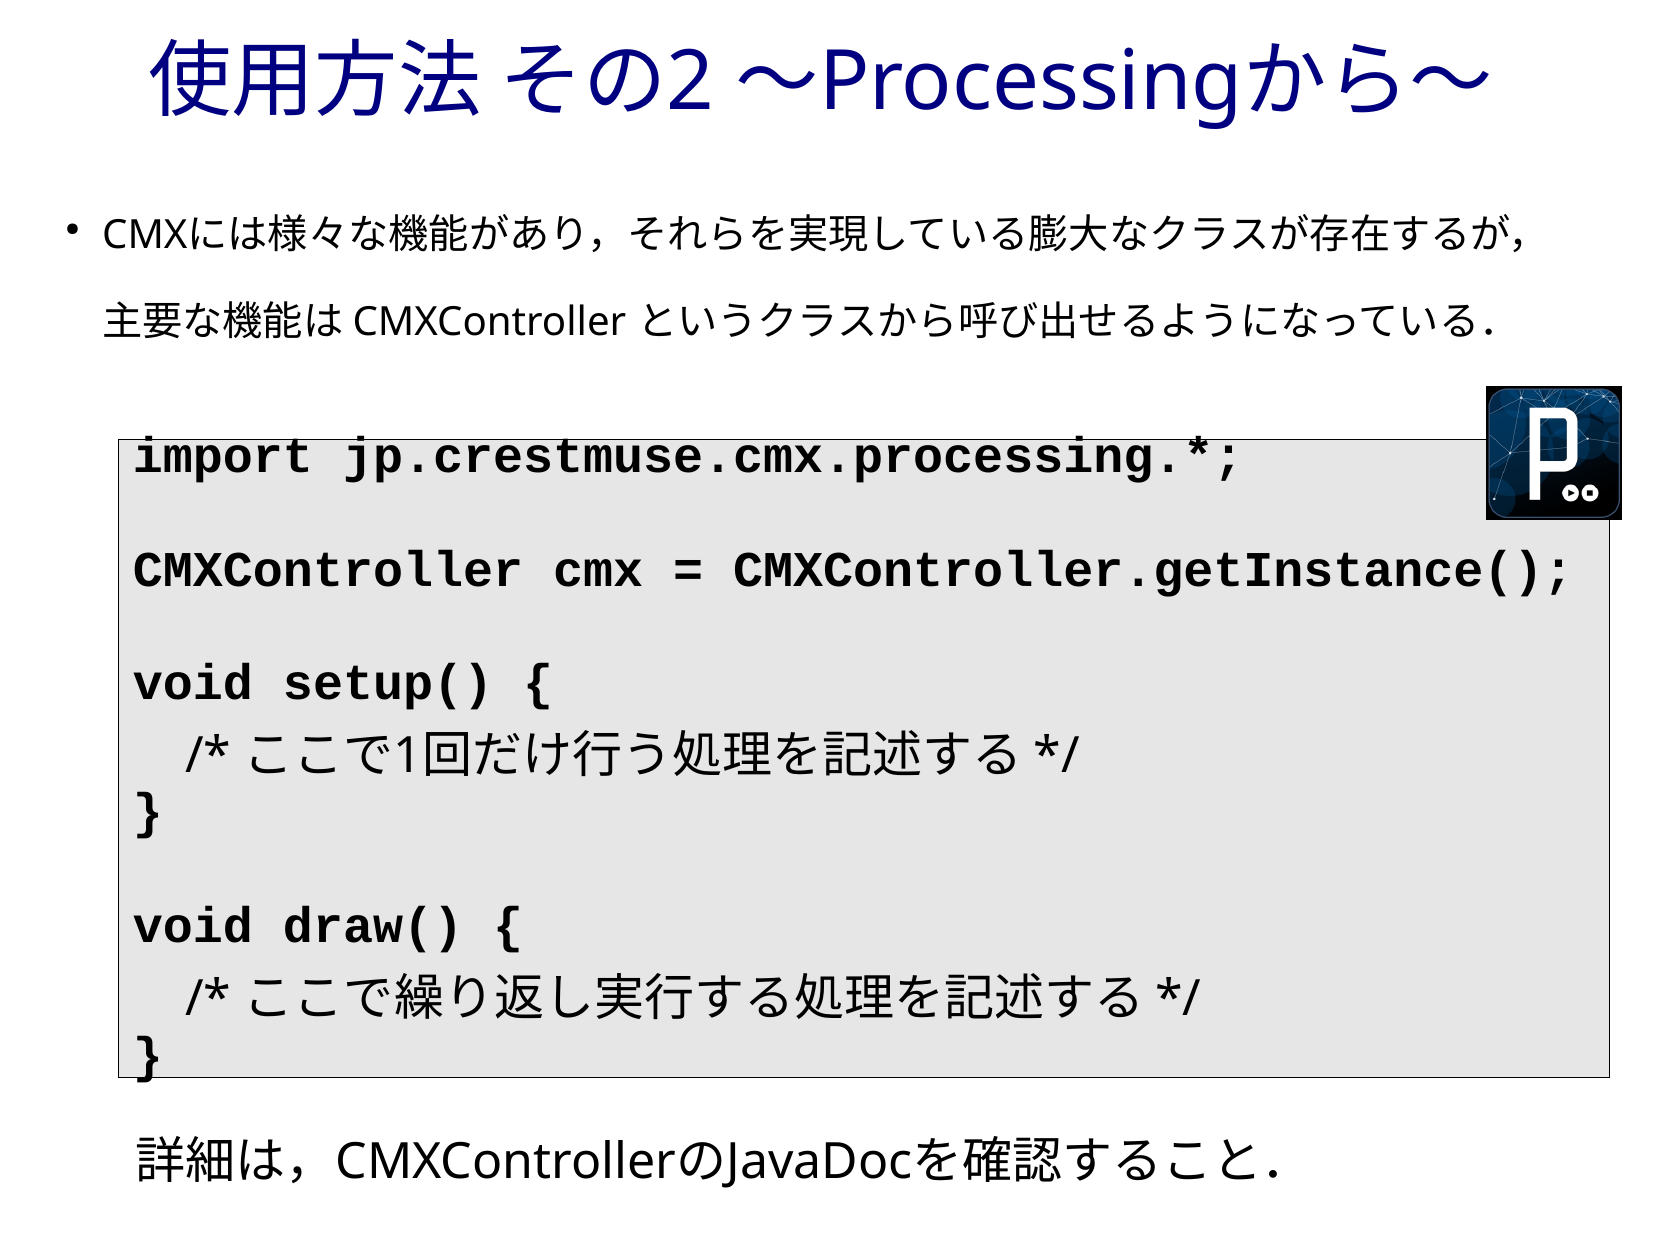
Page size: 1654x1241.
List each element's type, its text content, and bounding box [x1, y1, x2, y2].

title 使用方法 その2 ～Processingから～ [35, 31, 1607, 116]
picture [1486, 386, 1622, 520]
text_box 詳細は，CMXControllerのJavaDocを確認すること． [121, 1113, 1219, 1179]
list CMXには様々な機能があり，それらを実現している膨大なクラスが存在するが，主要な機能は CMXController というクラスから呼び出せるようになっている． [53, 172, 1565, 429]
text_box import jp.crestmuse.cmx.processing.*; CMXController cmx = CMXController.getInstance(); void setup() { /* ここで1回だけ行う処理を記述する */ } void draw() { /* ここで繰り返し実行する処理を記述する */ } [118, 439, 1610, 1078]
